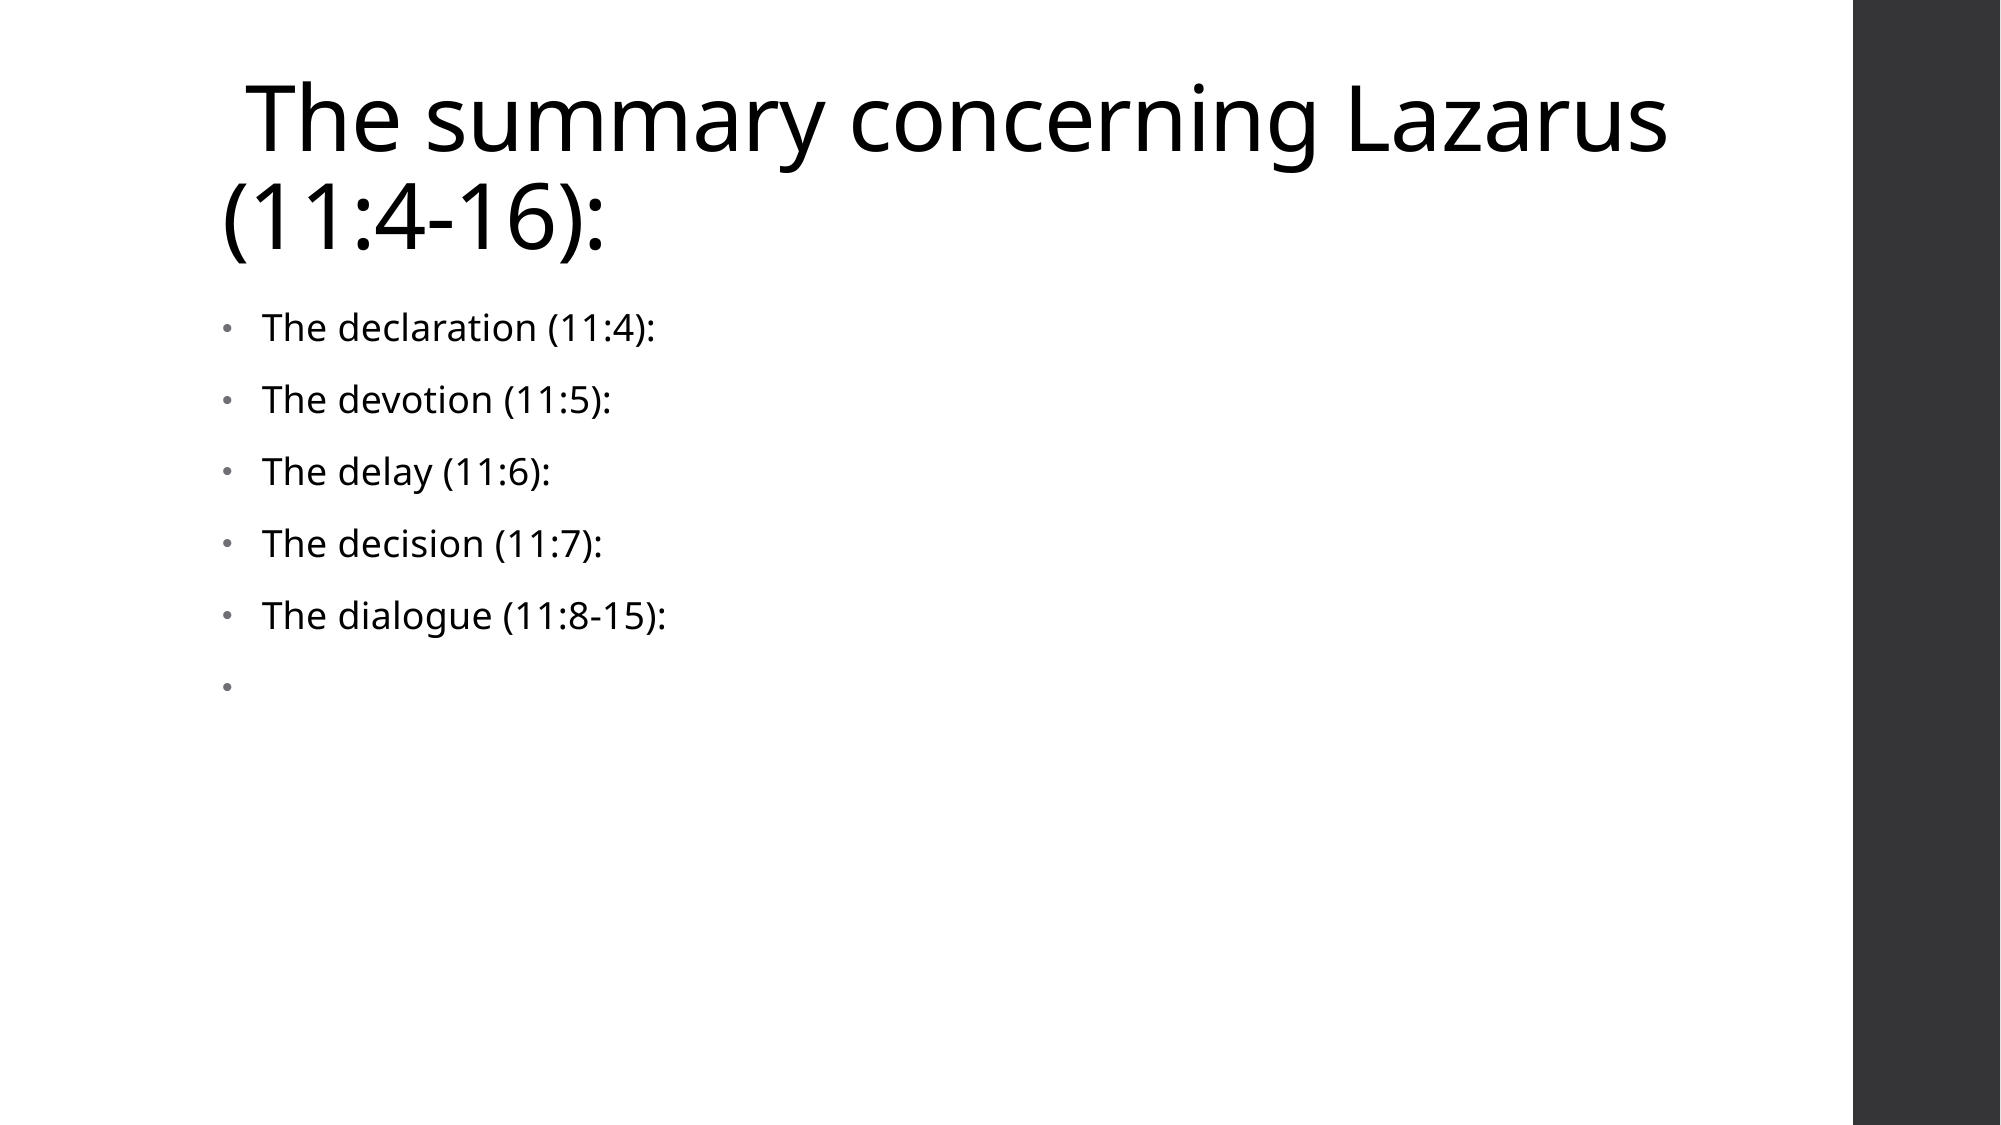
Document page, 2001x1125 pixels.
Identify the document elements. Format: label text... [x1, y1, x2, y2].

list The declaration (11:4): The devotion (11:5): The delay (11:6): The decision (11:7): The dialogue (11:8-15): [206, 299, 1617, 1014]
title The summary concerning Lazarus (11:4-16): [206, 60, 1797, 278]
